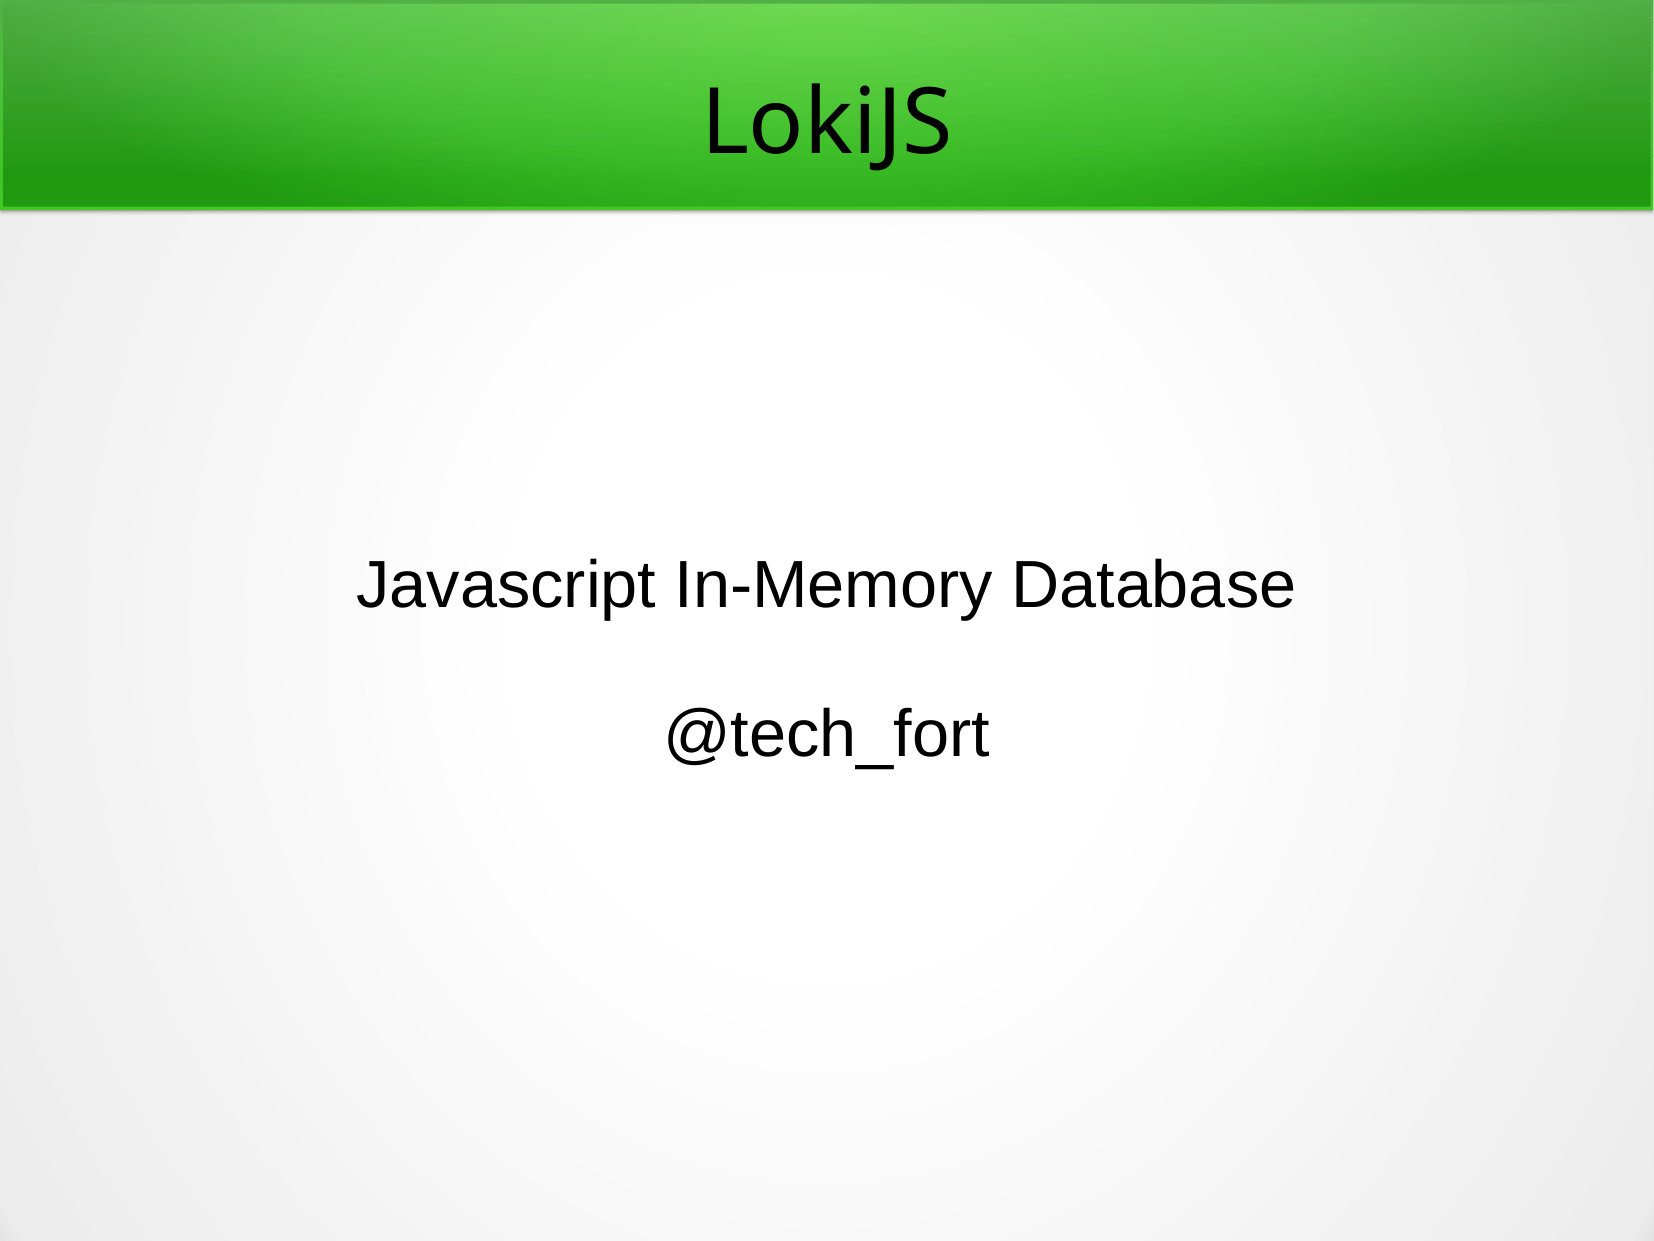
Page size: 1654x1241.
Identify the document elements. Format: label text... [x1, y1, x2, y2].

title LokiJS [82, 47, 1571, 189]
subtitle Javascript In-Memory Database @tech_fort [82, 299, 1571, 1019]
